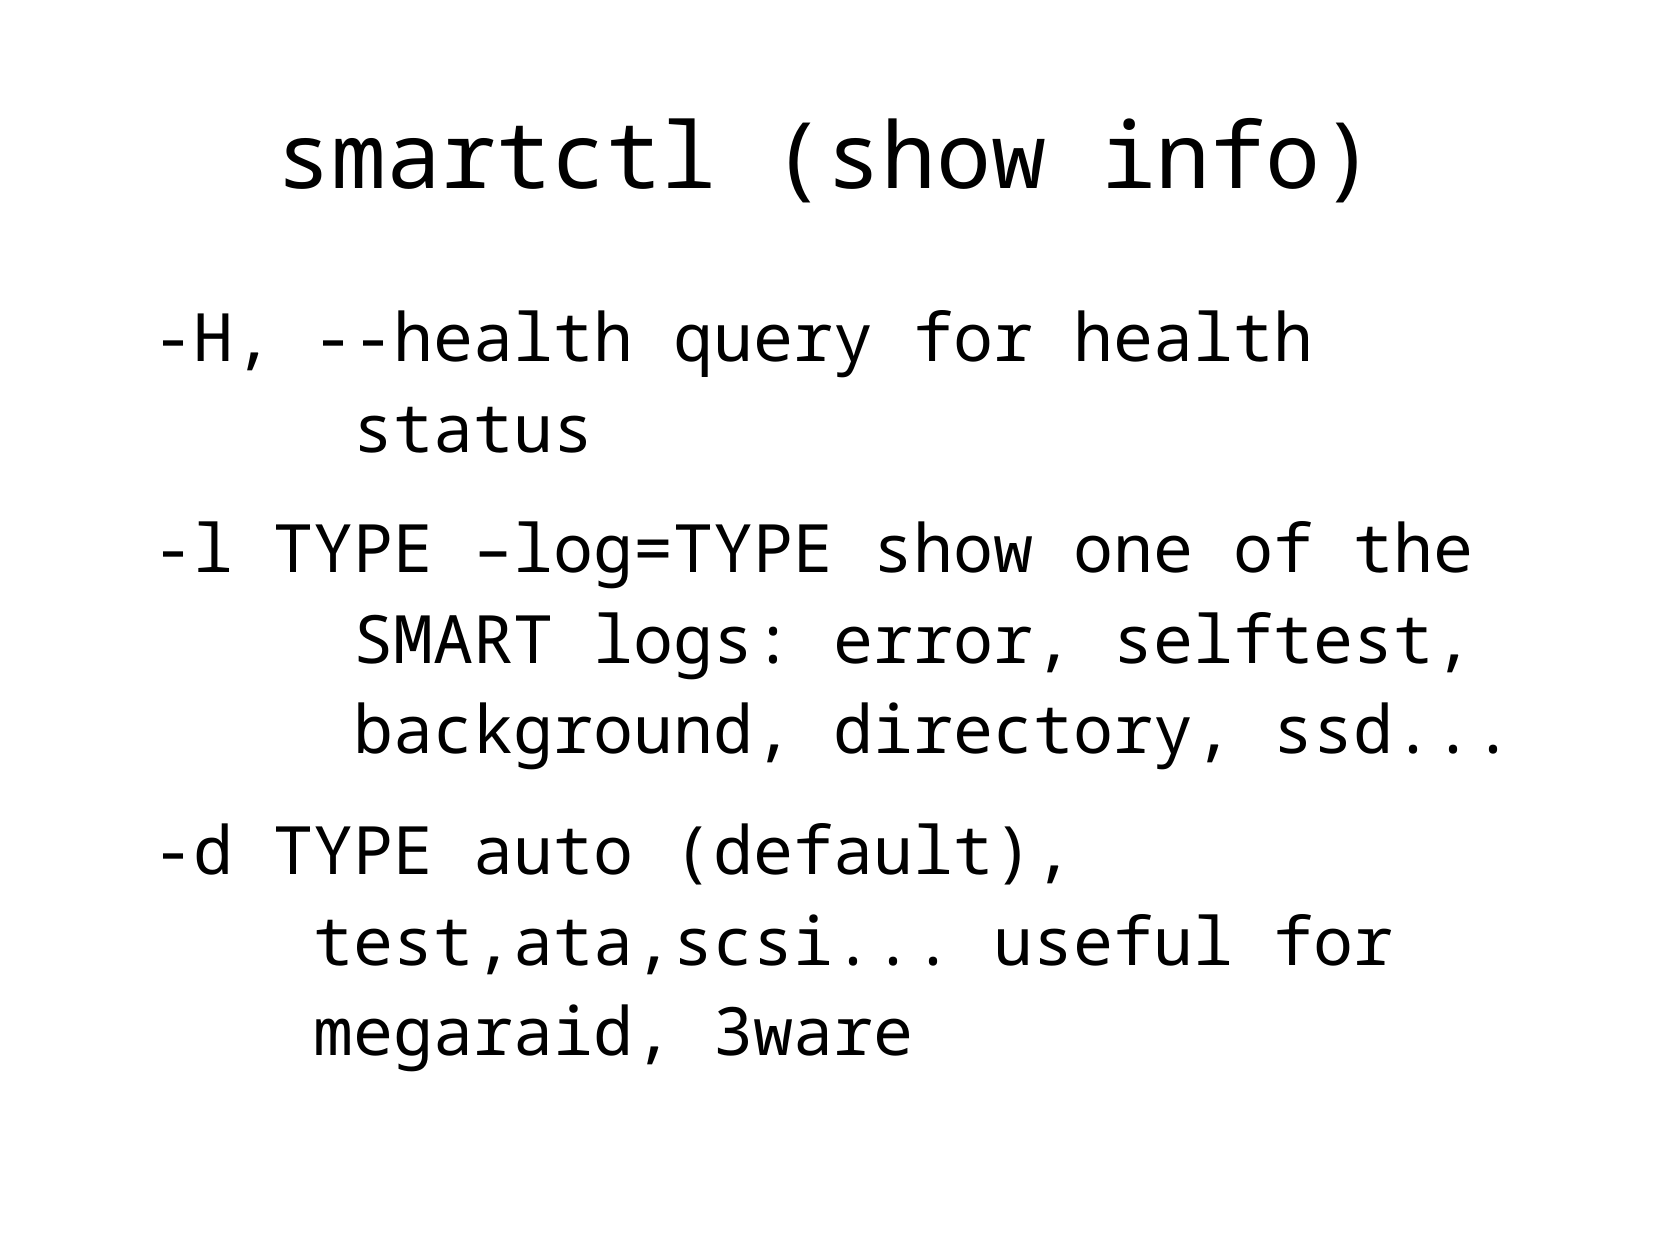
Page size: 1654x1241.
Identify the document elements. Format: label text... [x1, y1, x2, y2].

list -H, --health query for health status -l TYPE –log=TYPE show one of the SMART logs: error, selftest, background, directory, ssd... -d TYPE auto (default), test,ata,scsi... useful for megaraid, 3ware [82, 290, 1571, 1109]
title smartctl (show info) [82, 49, 1571, 257]
